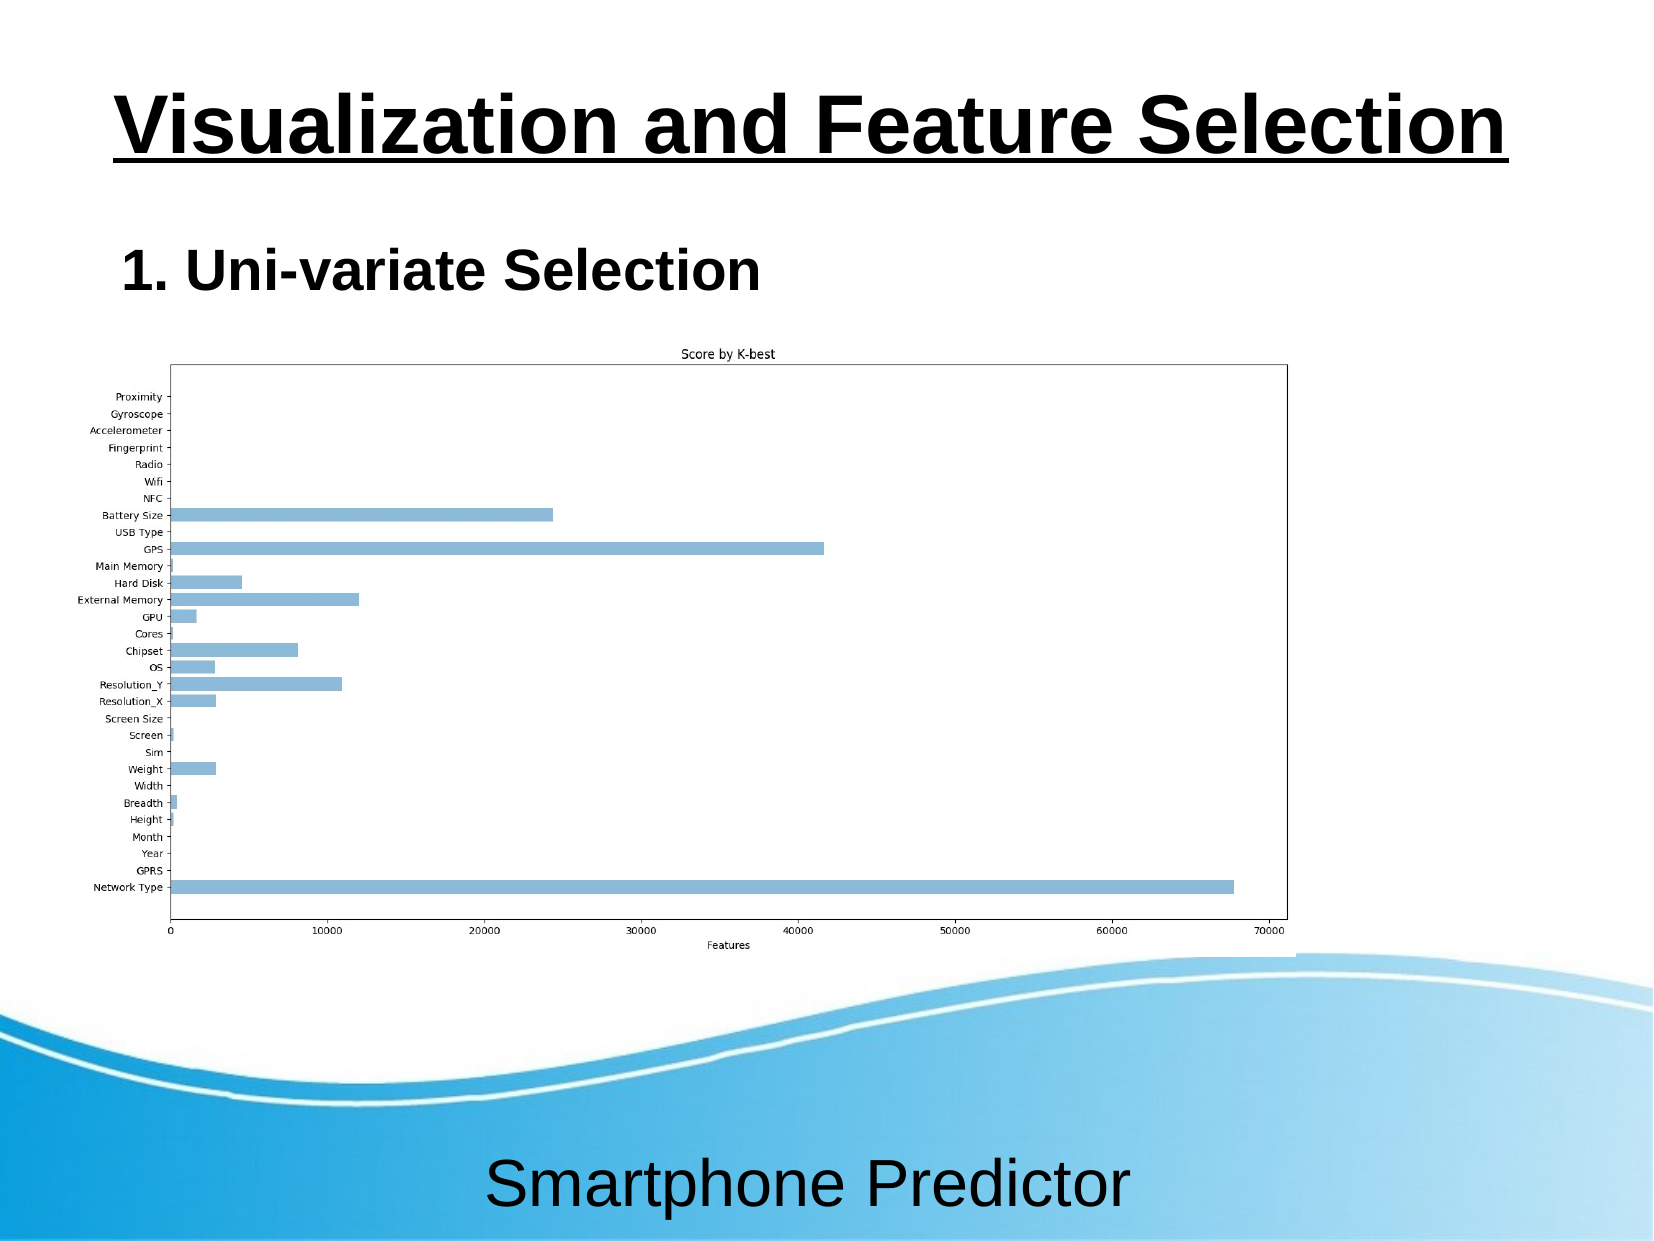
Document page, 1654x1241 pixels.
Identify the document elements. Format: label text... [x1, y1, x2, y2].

picture [0, 341, 1654, 1241]
text_box Visualization and Feature Selection [98, 70, 1524, 179]
list Smartphone Predictor [413, 1145, 1264, 1231]
text_box 1. Uni-variate Selection [106, 230, 779, 311]
